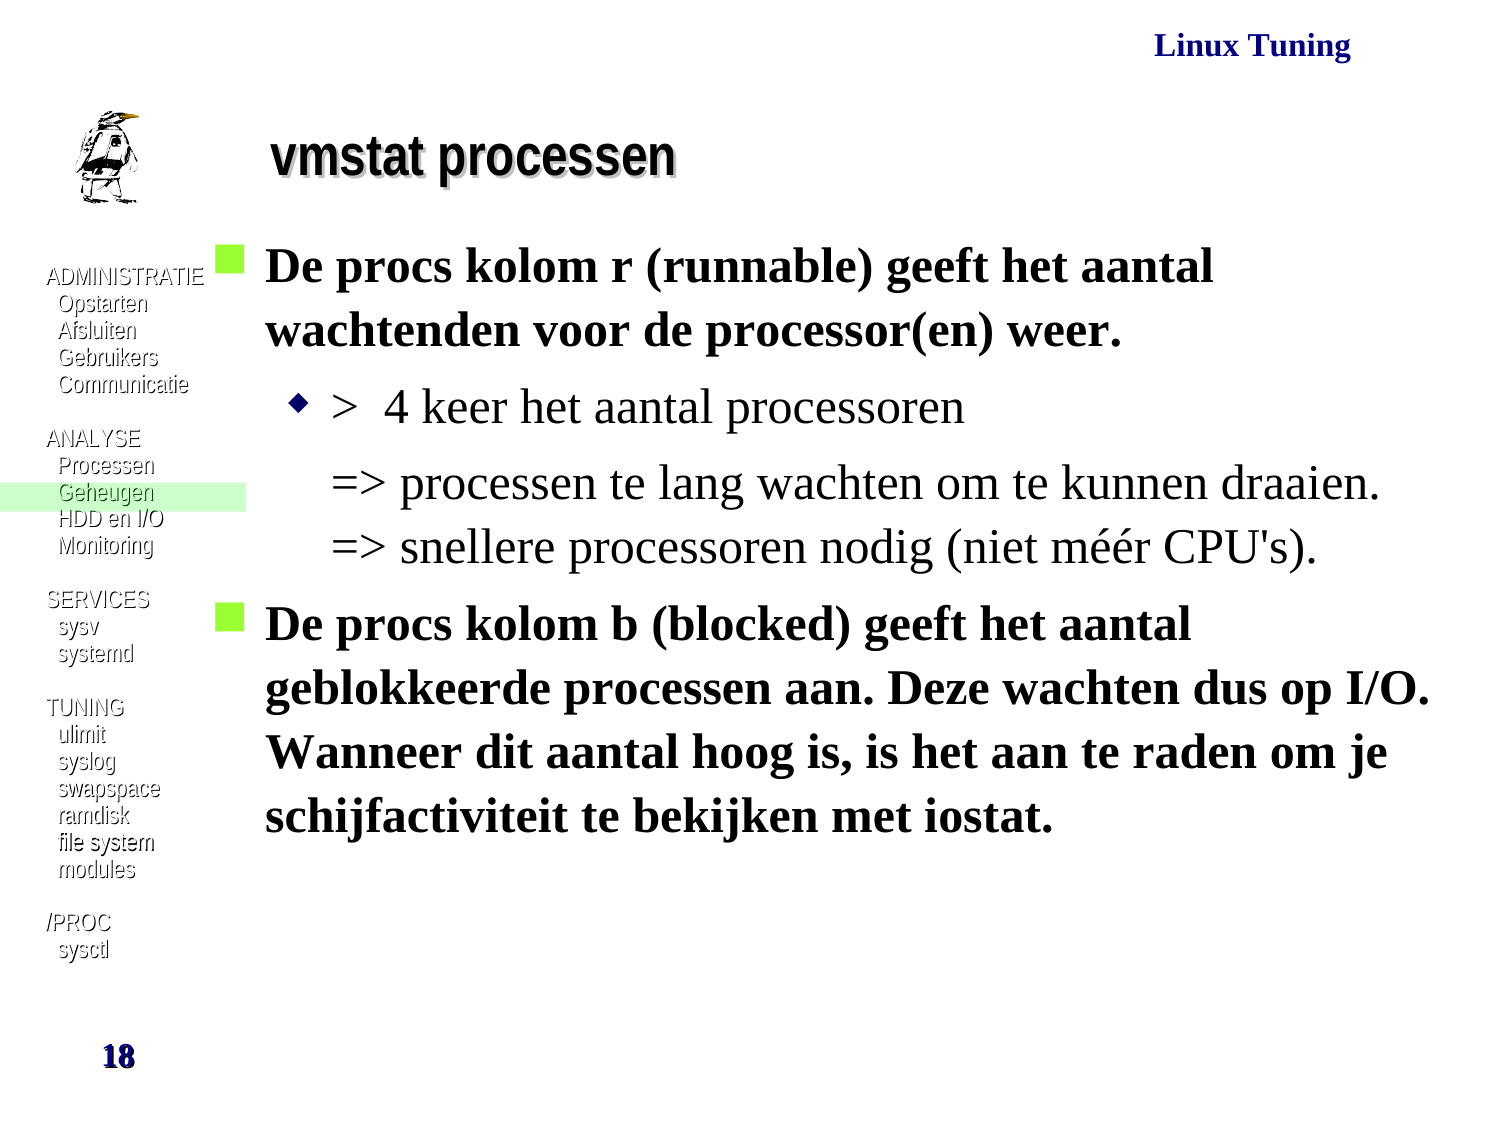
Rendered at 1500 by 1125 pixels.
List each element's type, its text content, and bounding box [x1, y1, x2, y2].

text_box [0, 482, 247, 512]
picture [57, 105, 143, 206]
list De procs kolom r (runnable) geeft het aantal wachtenden voor de processor(en) weer. > 4 keer het aantal processoren => processen te lang wachten om te kunnen draaien. => snellere processoren nodig (niet méér CPU's). De procs kolom b (blocked) geeft het aantal geblokkeerde processen aan. Deze wachten dus op I/O. Wanneer dit aantal hoog is, is het aan te raden om je schijfactiviteit te bekijken met iostat. [211, 229, 1433, 980]
title vmstat processen [270, 41, 1500, 250]
